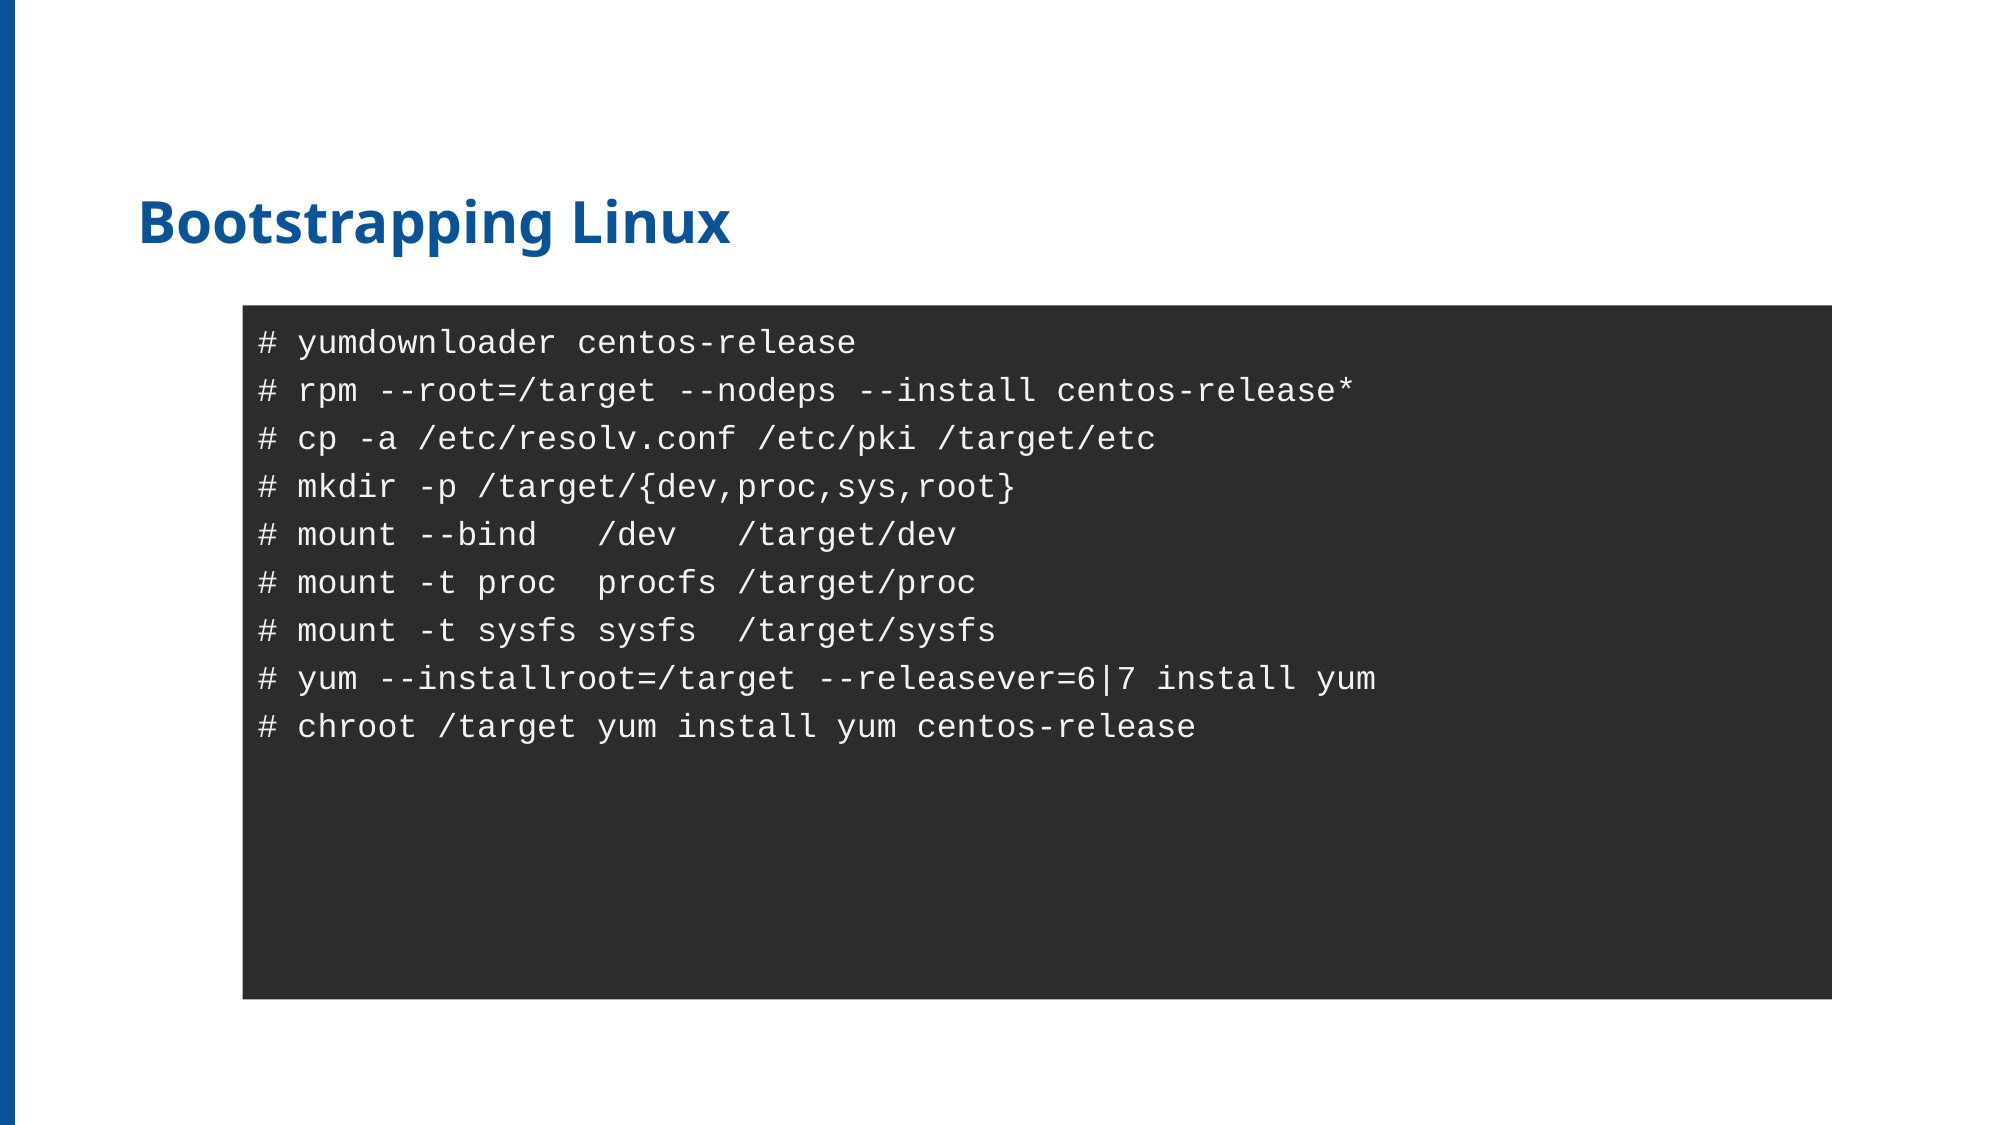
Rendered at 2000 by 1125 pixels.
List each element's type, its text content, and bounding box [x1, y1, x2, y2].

text_box # yumdownloader centos-release # rpm --root=/target --nodeps --install centos-release* # cp -a /etc/resolv.conf /etc/pki /target/etc # mkdir -p /target/{dev,proc,sys,root} # mount --bind /dev /target/dev # mount -t proc procfs /target/proc # mount -t sysfs sysfs /target/sysfs # yum --installroot=/target --releasever=6|7 install yum # chroot /target yum install yum centos-release [242, 305, 1832, 1000]
text_box Bootstrapping Linux [122, 177, 910, 264]
